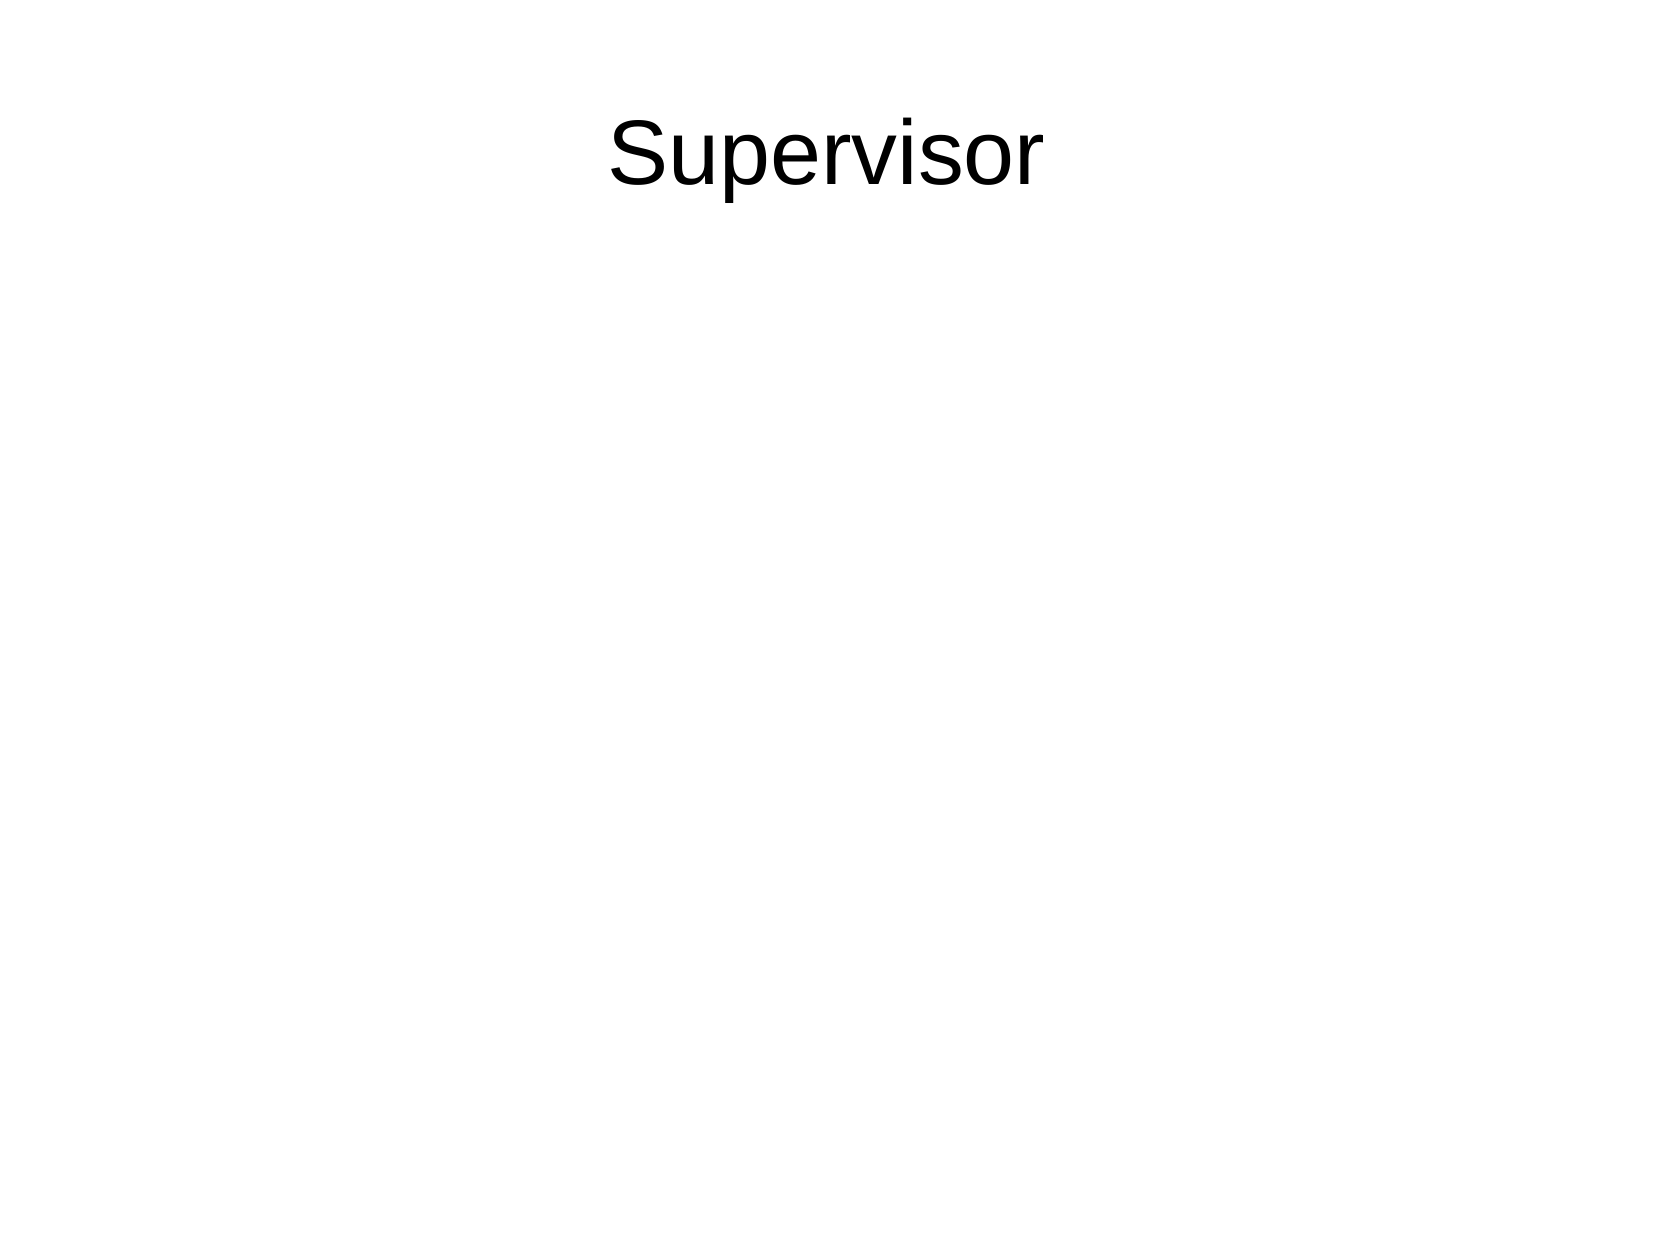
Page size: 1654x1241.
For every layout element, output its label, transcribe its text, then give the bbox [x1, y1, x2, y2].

title Supervisor [82, 49, 1571, 257]
